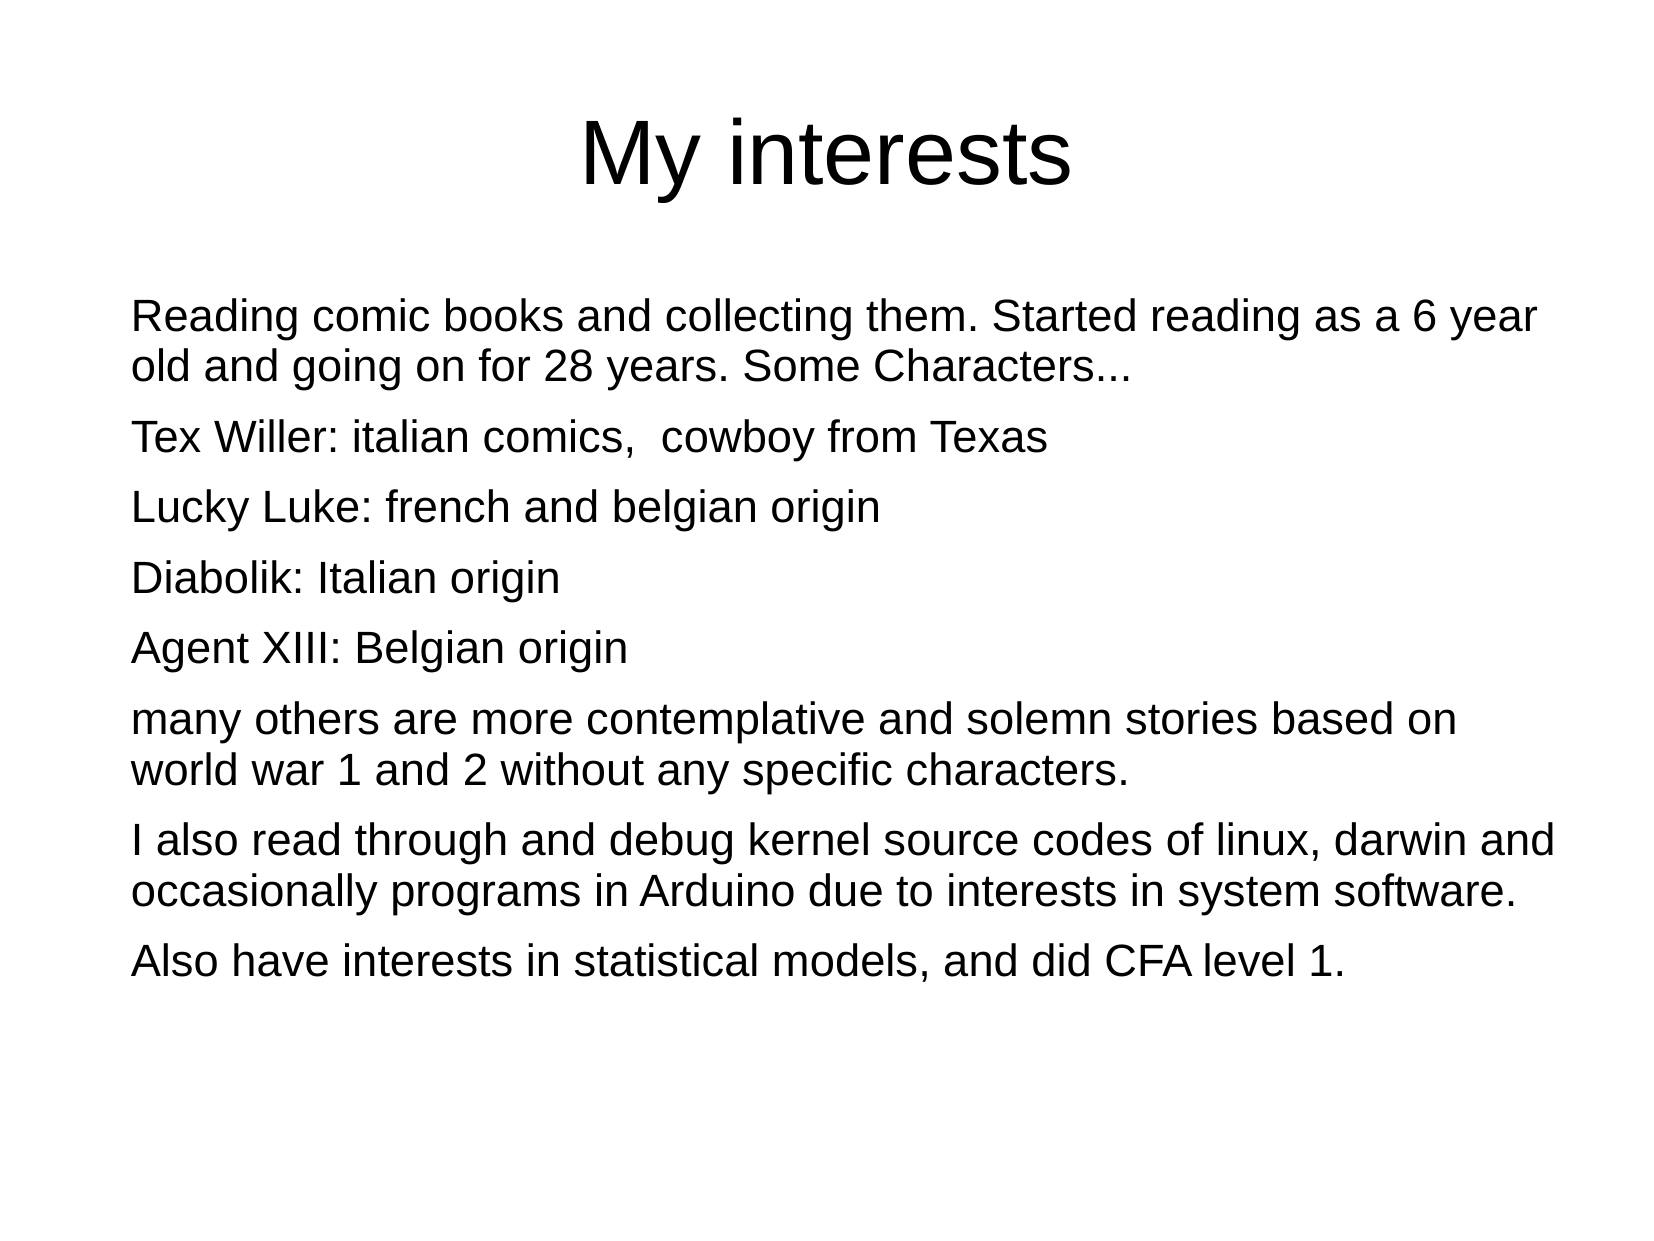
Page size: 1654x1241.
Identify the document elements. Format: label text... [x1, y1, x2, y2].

list Reading comic books and collecting them. Started reading as a 6 year old and going on for 28 years. Some Characters... Tex Willer: italian comics, cowboy from Texas Lucky Luke: french and belgian origin Diabolik: Italian origin Agent XIII: Belgian origin many others are more contemplative and solemn stories based on world war 1 and 2 without any specific characters. I also read through and debug kernel source codes of linux, darwin and occasionally programs in Arduino due to interests in system software. Also have interests in statistical models, and did CFA level 1. [82, 290, 1571, 1010]
title My interests [82, 49, 1571, 257]
